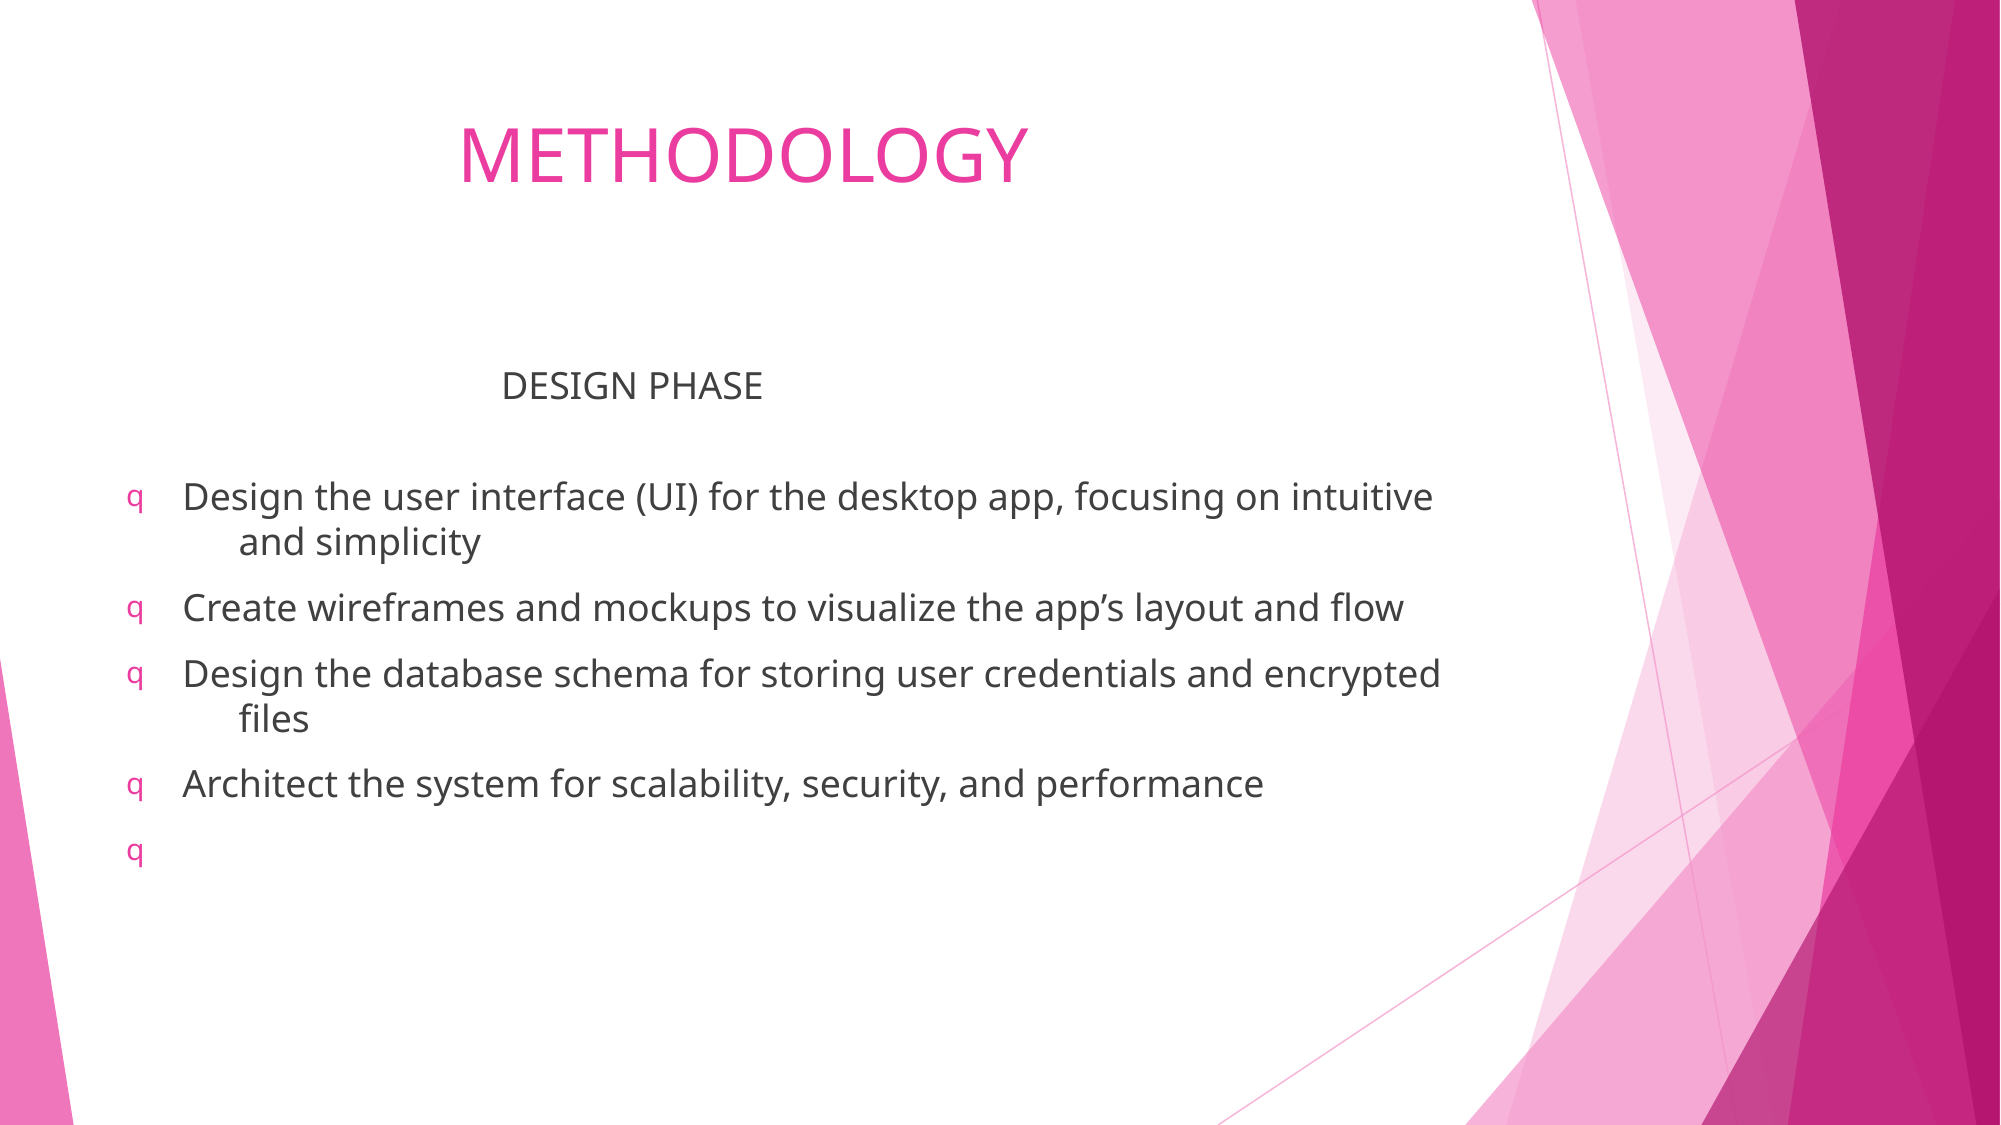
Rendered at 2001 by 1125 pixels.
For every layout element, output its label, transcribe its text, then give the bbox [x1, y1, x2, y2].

list DESIGN PHASE Design the user interface (UI) for the desktop app, focusing on intuitive and simplicity Create wireframes and mockups to visualize the app’s layout and flow Design the database schema for storing user credentials and encrypted files Architect the system for scalability, security, and performance [111, 354, 1522, 992]
title METHODOLOGY [111, 99, 1522, 317]
